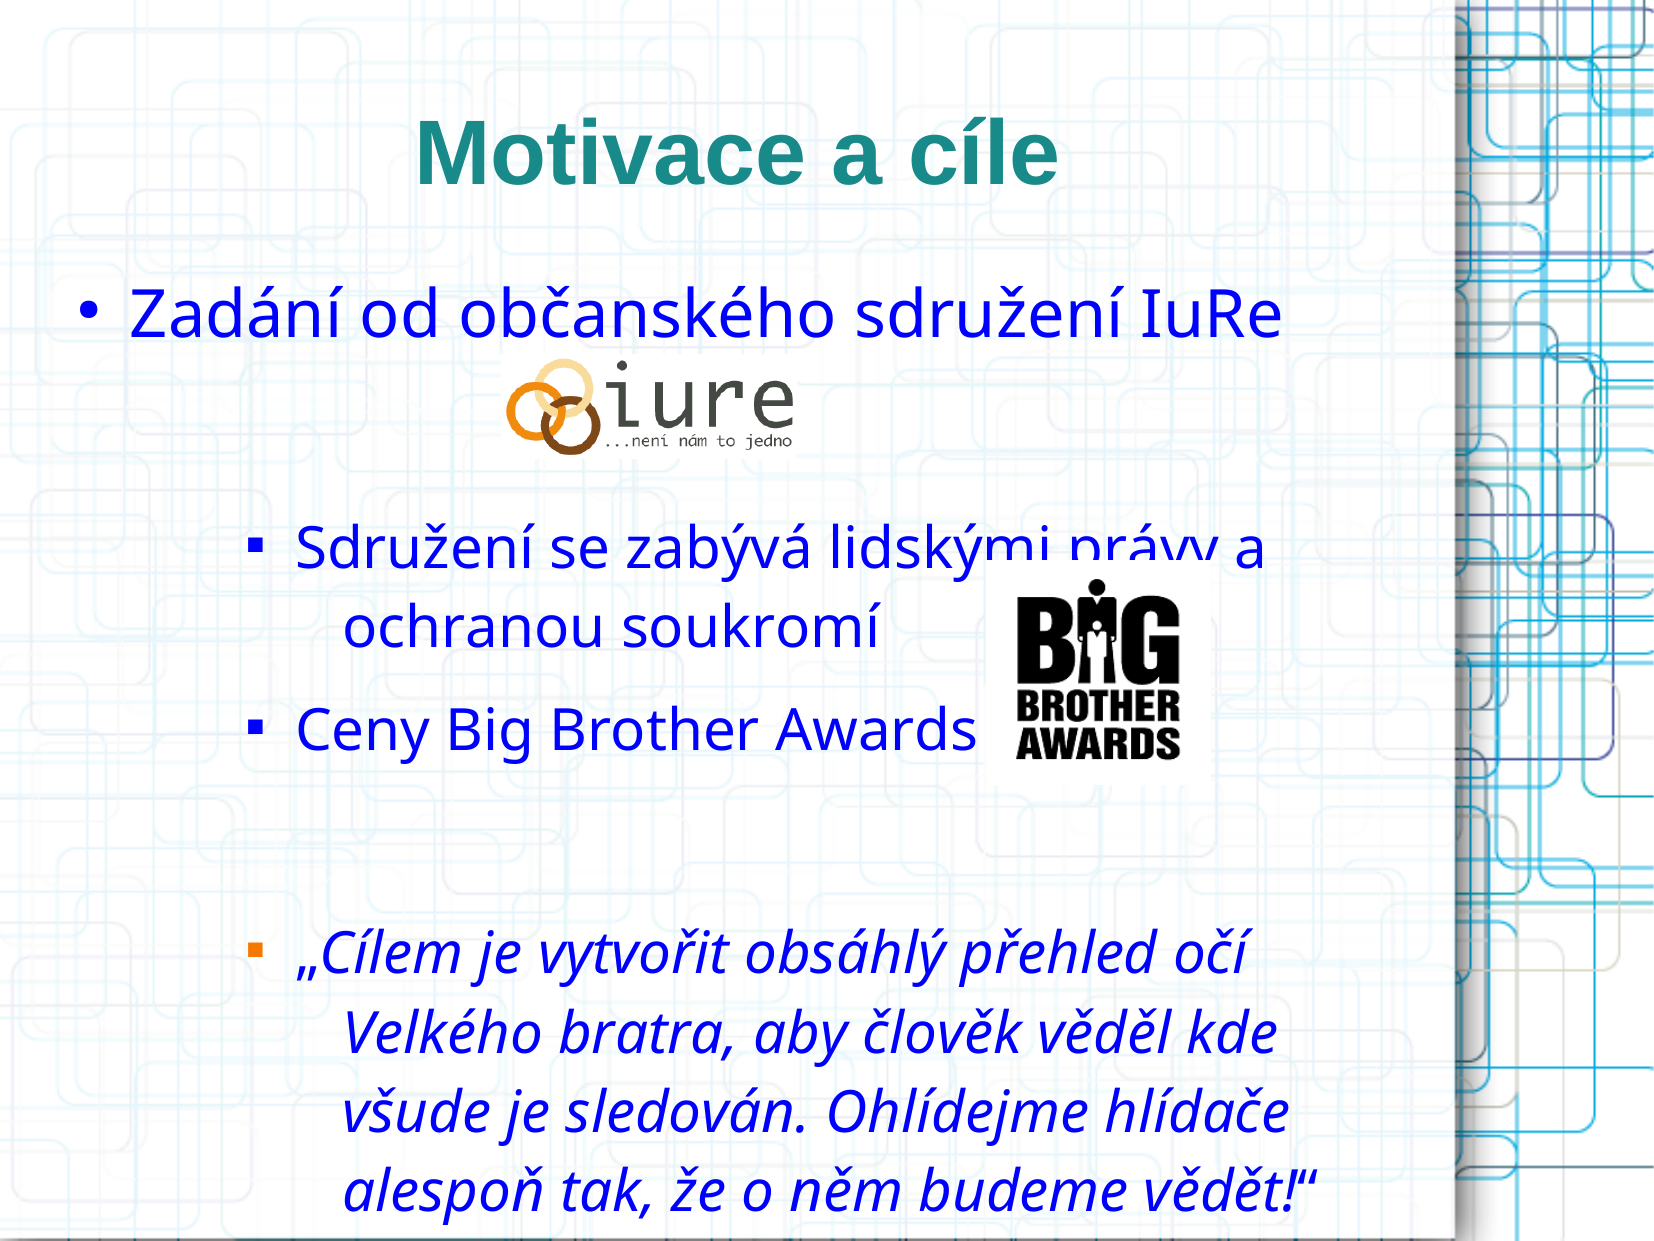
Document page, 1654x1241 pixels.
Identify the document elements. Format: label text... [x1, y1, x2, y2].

picture [986, 560, 1211, 785]
picture [0, 0, 1654, 1241]
picture [501, 354, 797, 459]
title Motivace a cíle [59, 49, 1418, 257]
list Zadání od občanského sdružení IuRe Sdružení se zabývá lidskými právy a ochranou soukromí Ceny Big Brother Awards „Cílem je vytvořit obsáhlý přehled očí Velkého bratra, aby člověk věděl kde všude je sledován. Ohlídejme hlídače alespoň tak, že o něm budeme vědět!“ [59, 265, 1388, 1241]
